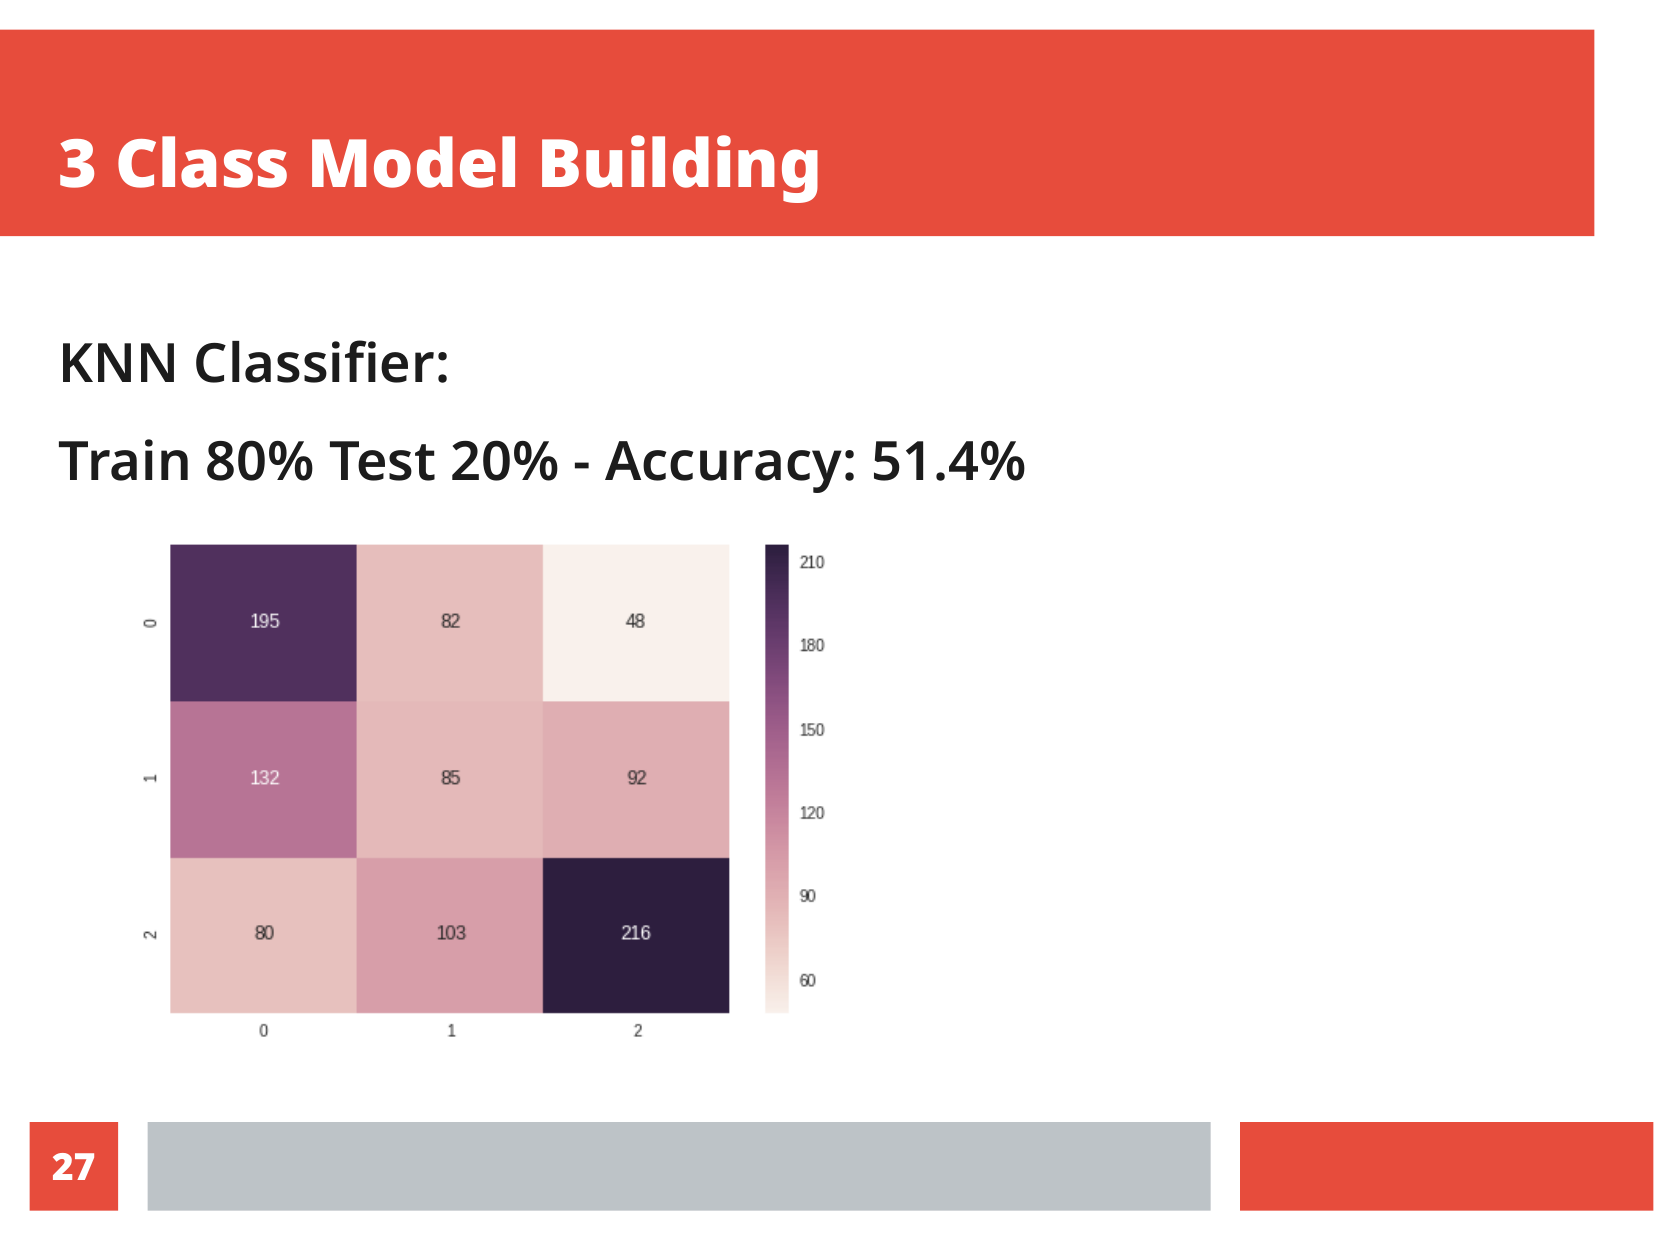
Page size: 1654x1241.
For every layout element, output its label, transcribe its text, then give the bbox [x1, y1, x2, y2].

picture [133, 534, 836, 1051]
title 3 Class Model Building [59, 59, 1595, 207]
list KNN Classifier: Train 80% Test 20% - Accuracy: 51.4% [59, 324, 1565, 1093]
